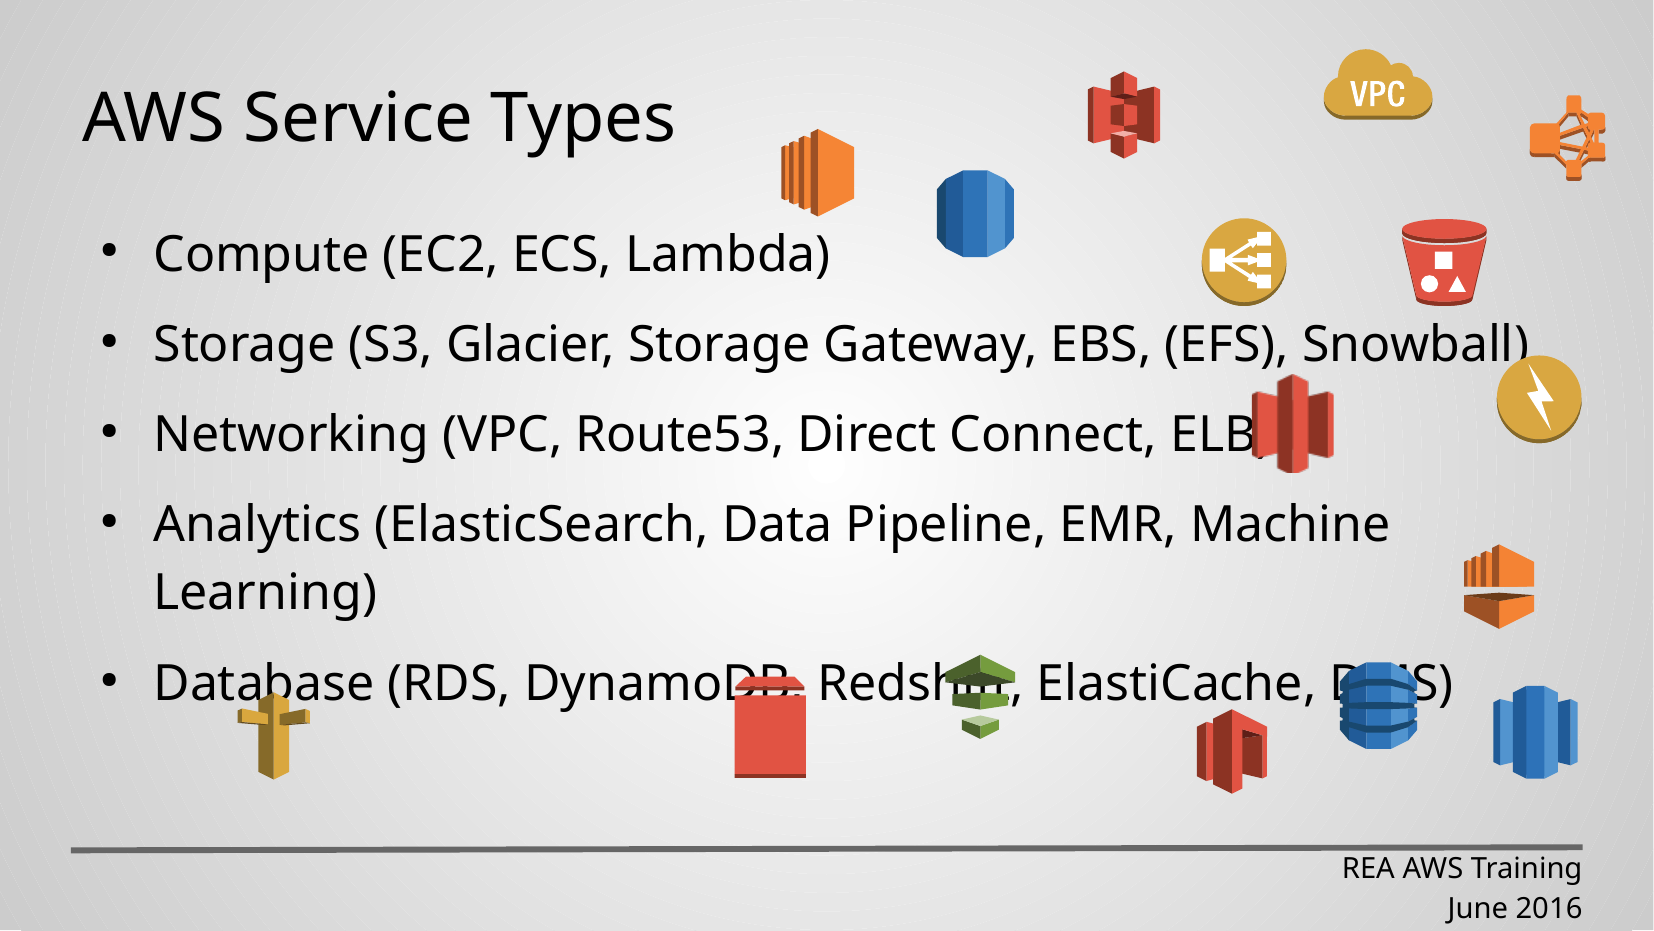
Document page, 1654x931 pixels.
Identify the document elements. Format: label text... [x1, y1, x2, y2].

picture [779, 127, 855, 218]
list Compute (EC2, ECS, Lambda) Storage (S3, Glacier, Storage Gateway, EBS, (EFS), Snowball) Networking (VPC, Route53, Direct Connect, ELB) Analytics (ElasticSearch, Data Pipeline, EMR, Machine Learning) Database (RDS, DynamoDB, Redshift, ElastiCache, DMS) [82, 217, 1571, 827]
picture [1401, 217, 1489, 308]
picture [732, 674, 808, 780]
picture [1200, 217, 1288, 308]
picture [1322, 47, 1434, 121]
picture [1528, 94, 1607, 182]
picture [1464, 661, 1607, 804]
picture [1461, 543, 1536, 631]
title AWS Service Types [82, 36, 1571, 193]
picture [1495, 354, 1583, 445]
picture [1337, 661, 1418, 750]
picture [1251, 374, 1334, 473]
picture [934, 169, 1016, 260]
picture [236, 691, 312, 780]
picture [921, 637, 1040, 756]
picture [1086, 70, 1162, 160]
picture [1195, 708, 1268, 795]
